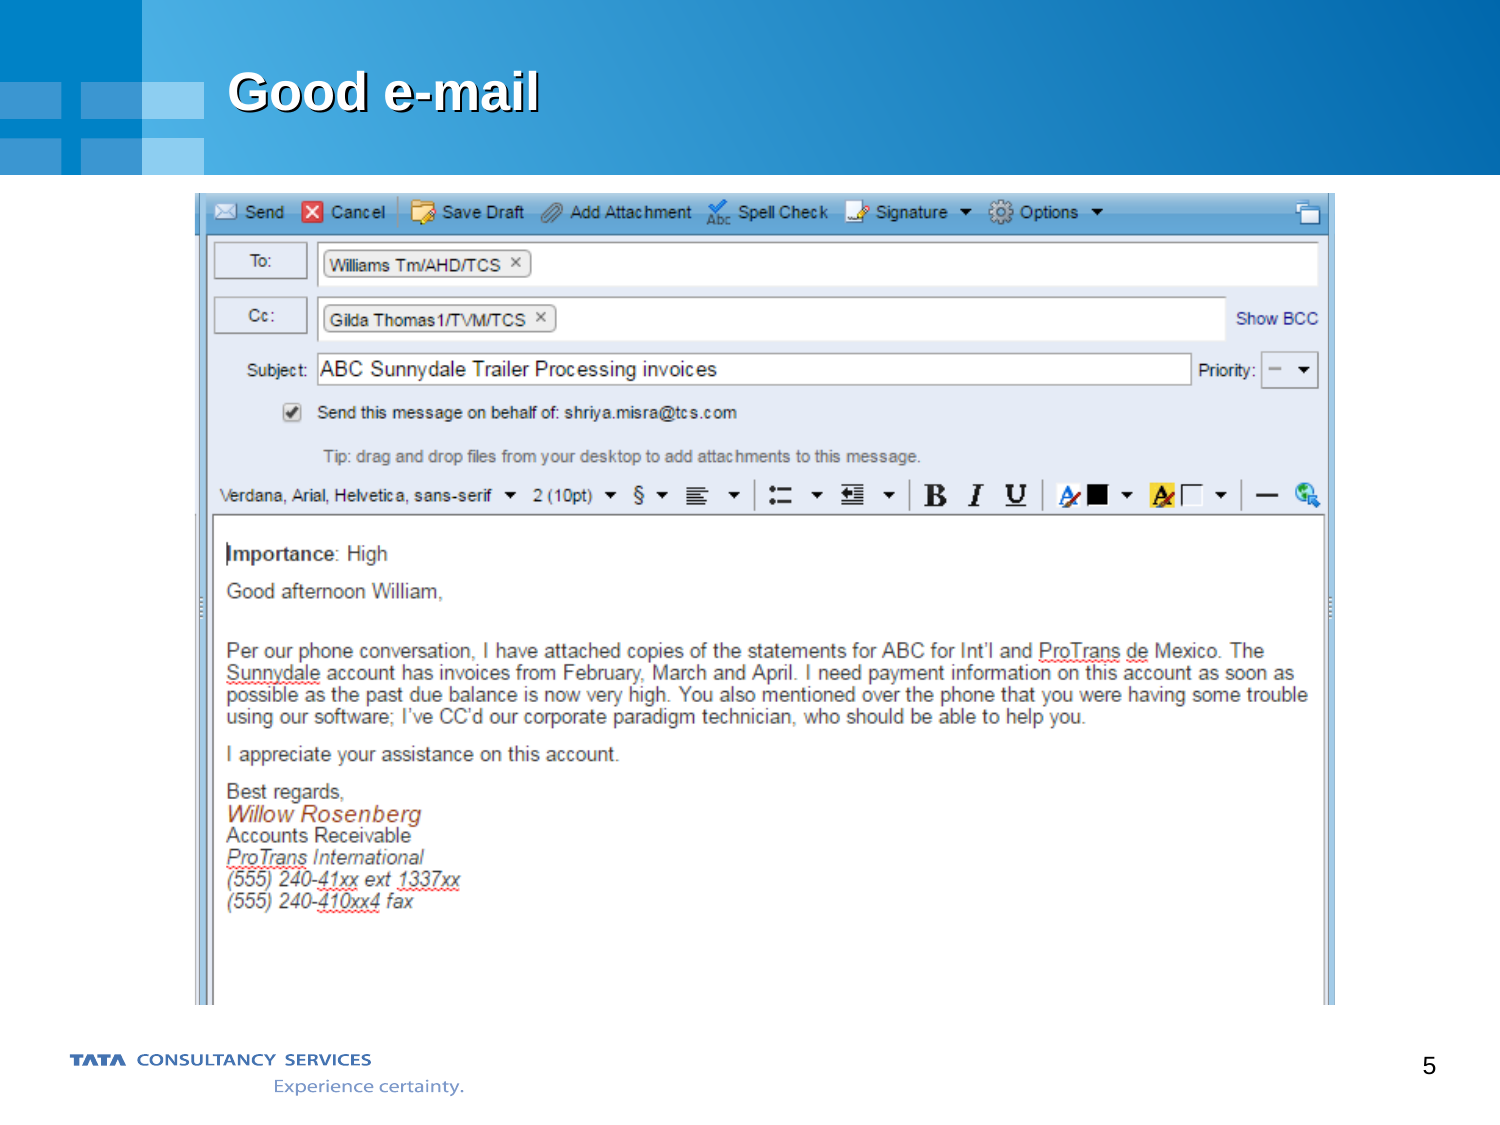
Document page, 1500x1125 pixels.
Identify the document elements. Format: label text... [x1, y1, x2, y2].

list [195, 193, 1336, 1006]
title Good e-mail [212, 54, 1447, 135]
